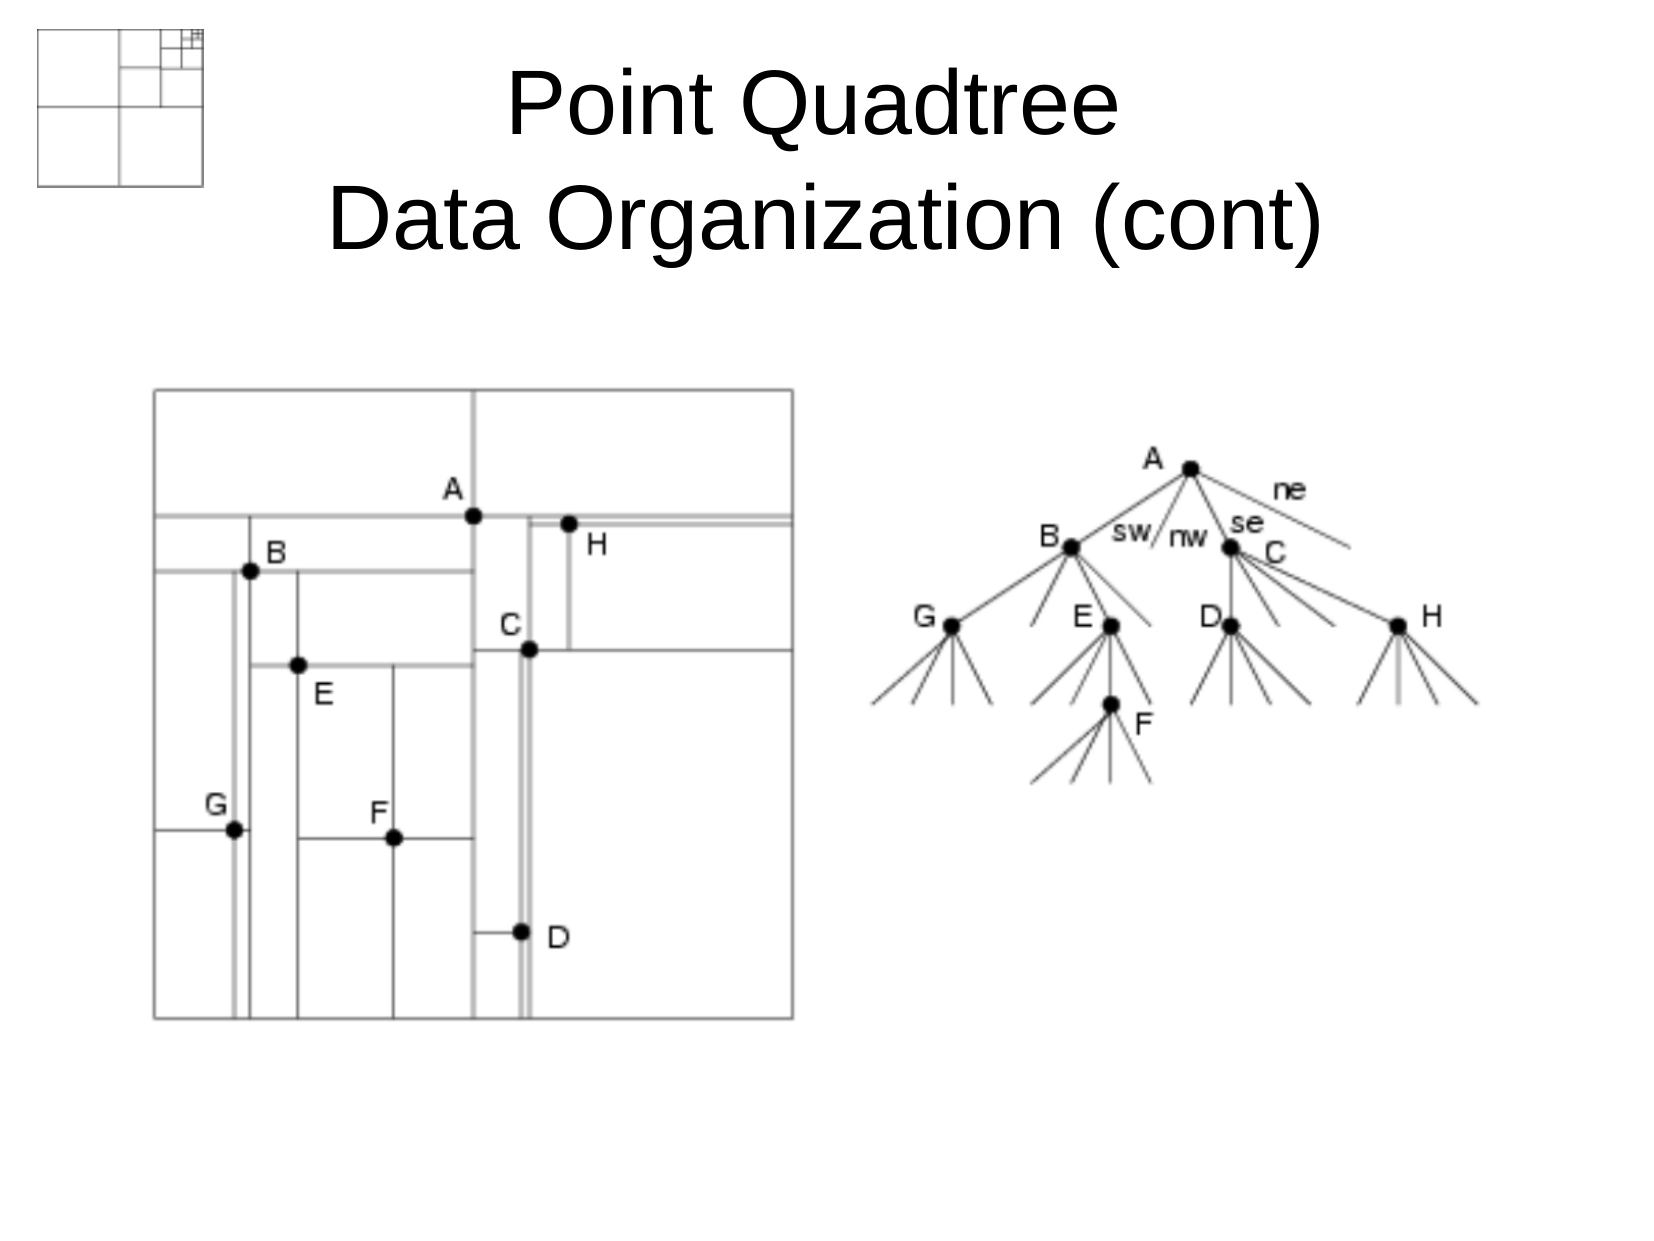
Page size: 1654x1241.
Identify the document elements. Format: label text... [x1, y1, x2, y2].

picture [112, 366, 1538, 1051]
picture [37, 29, 204, 188]
title Point Quadtree Data Organization (cont)‏ [82, 38, 1571, 268]
